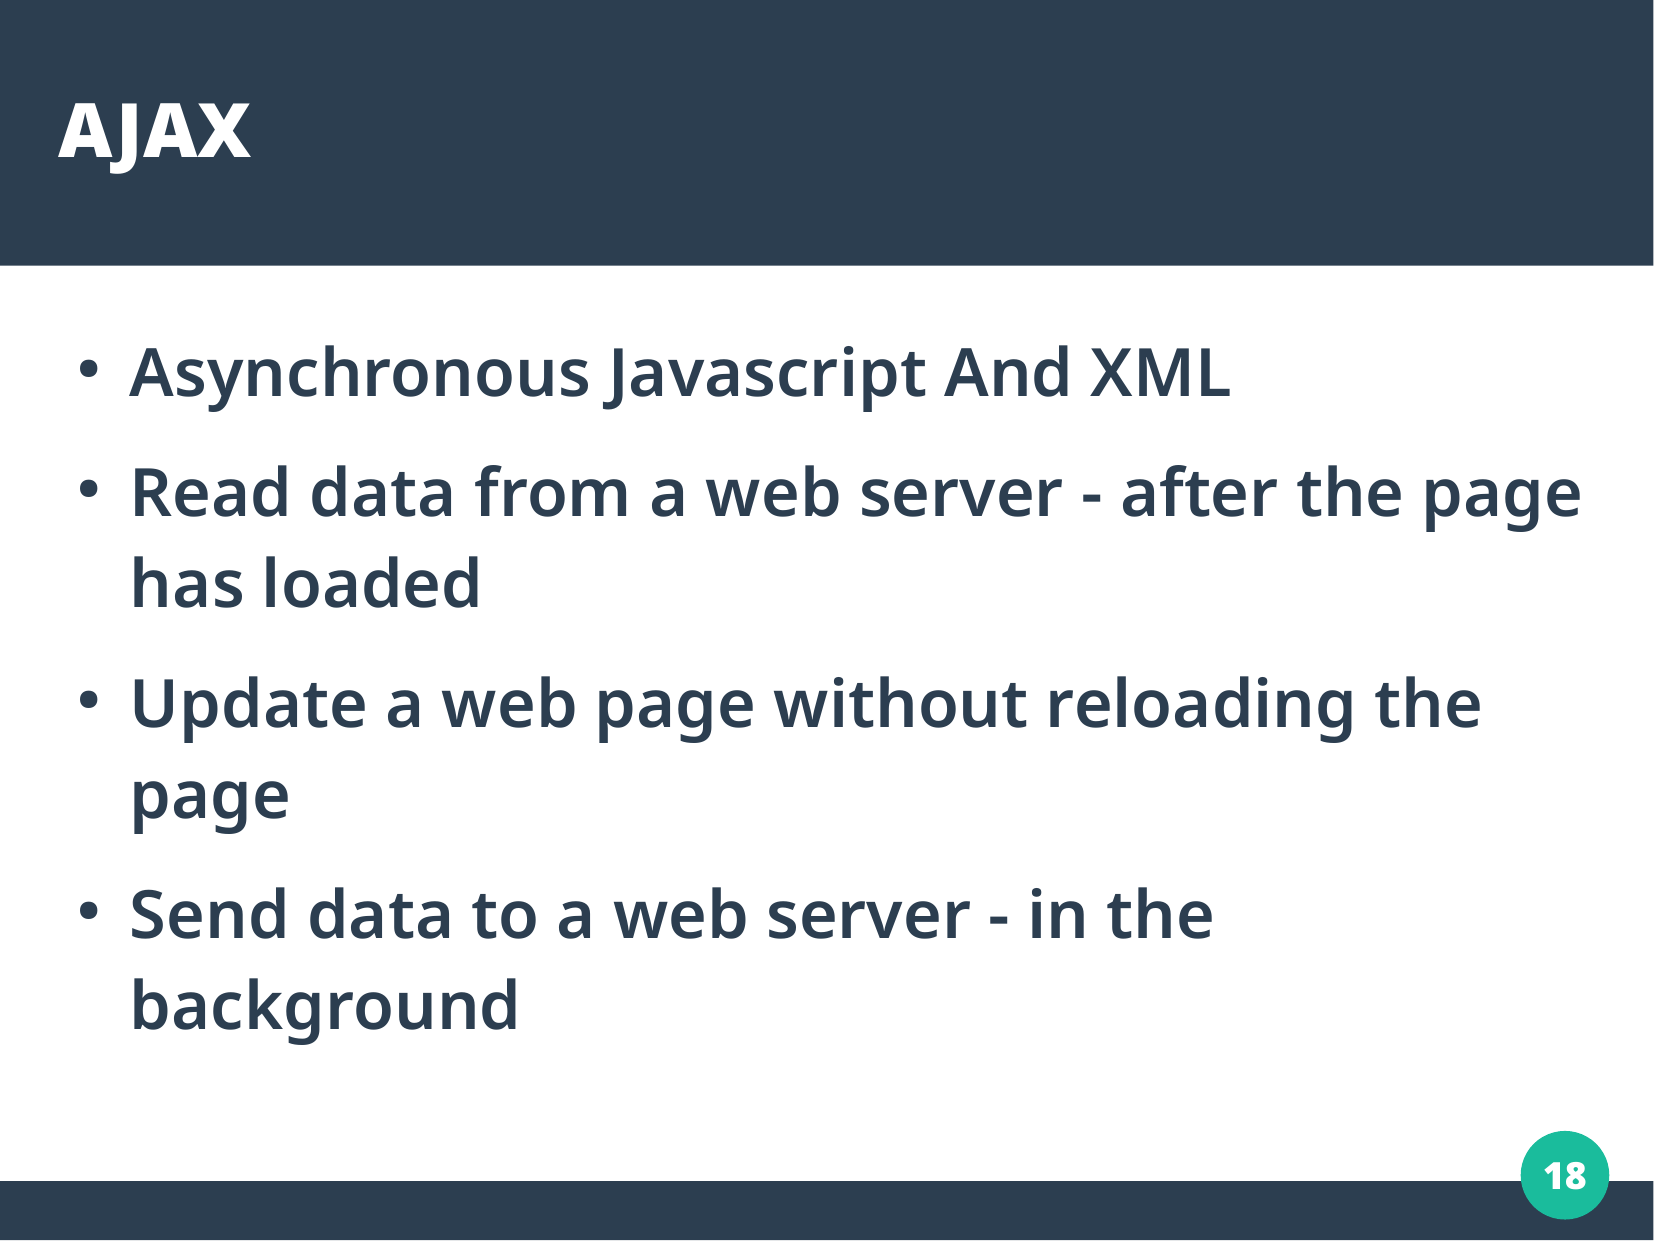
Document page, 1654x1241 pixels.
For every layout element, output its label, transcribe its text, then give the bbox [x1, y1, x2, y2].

title AJAX [59, 49, 1595, 207]
list Asynchronous Javascript And XML Read data from a web server - after the page has loaded Update a web page without reloading the page Send data to a web server - in the background [59, 324, 1595, 1152]
